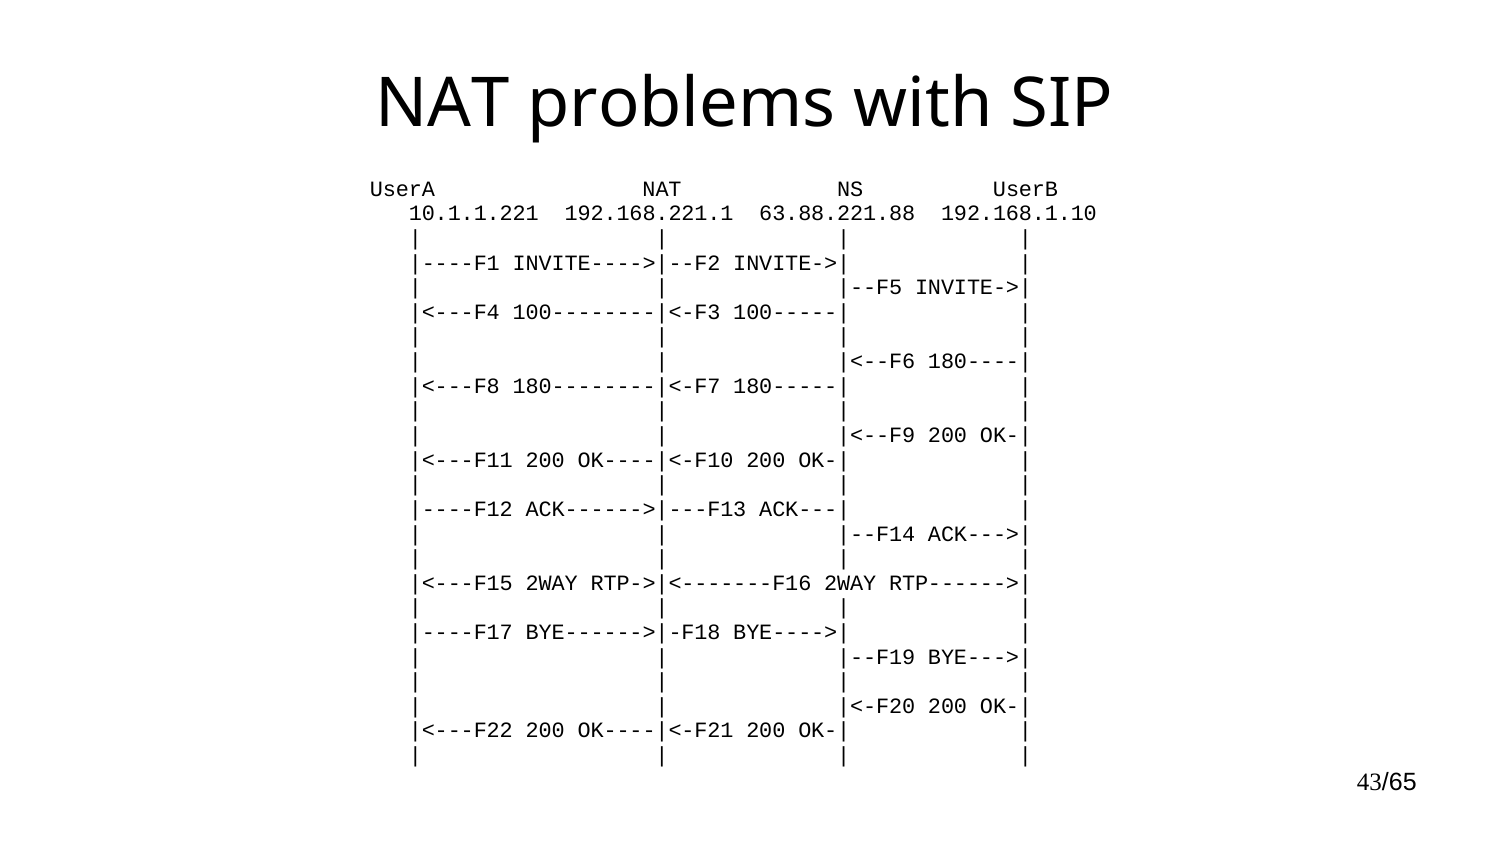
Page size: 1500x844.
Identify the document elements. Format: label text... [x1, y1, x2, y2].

title NAT problems with SIP [106, 28, 1382, 169]
text_box UserA NAT NS UserB 10.1.1.221 192.168.221.1 63.88.221.88 192.168.1.10 | | | | |----F1 INVITE---->|--F2 INVITE->| | | | |--F5 INVITE->| |<---F4 100--------|<-F3 100-----| | | | | | | | |<--F6 180----| |<---F8 180--------|<-F7 180-----| | | | | | | | |<--F9 200 OK-| |<---F11 200 OK----|<-F10 200 OK-| | | | | | |----F12 ACK------>|---F13 ACK---| | | | |--F14 ACK--->| | | | | |<---F15 2WAY RTP->|<-------F16 2WAY RTP------>| | | | | |----F17 BYE------>|-F18 BYE---->| | | | |--F19 BYE--->| | | | | | | |<-F20 200 OK-| |<---F22 200 OK----|<-F21 200 OK-| | | | | | [370, 177, 1264, 768]
